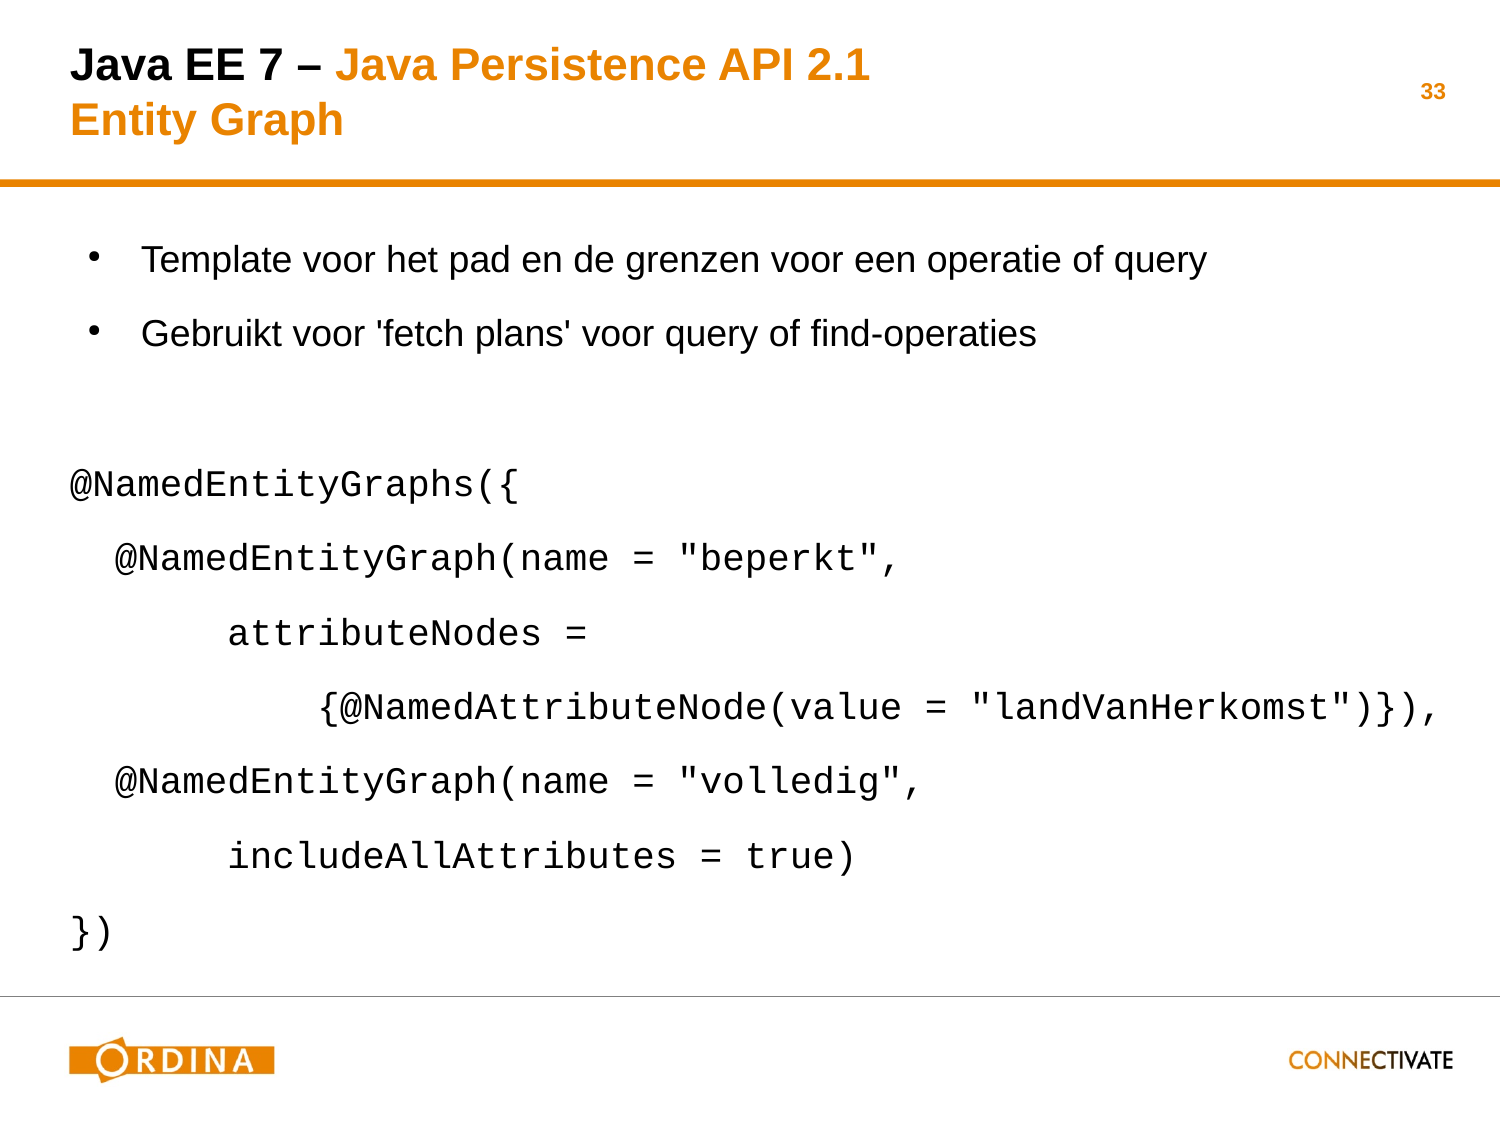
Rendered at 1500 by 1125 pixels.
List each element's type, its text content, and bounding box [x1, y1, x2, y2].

picture [1287, 1048, 1455, 1071]
title Java EE 7 – Java Persistence API 2.1 Entity Graph [54, 0, 1397, 180]
picture [64, 1032, 279, 1087]
list Template voor het pad en de grenzen voor een operatie of query Gebruikt voor 'fetch plans' voor query of find-operaties @NamedEntityGraphs({ @NamedEntityGraph(name = "beperkt", attributeNodes = {@NamedAttributeNode(value = "landVanHerkomst")}), @NamedEntityGraph(name = "volledig", includeAllAttributes = true) }) [54, 227, 1462, 979]
slide_number <number> [1397, 69, 1462, 121]
